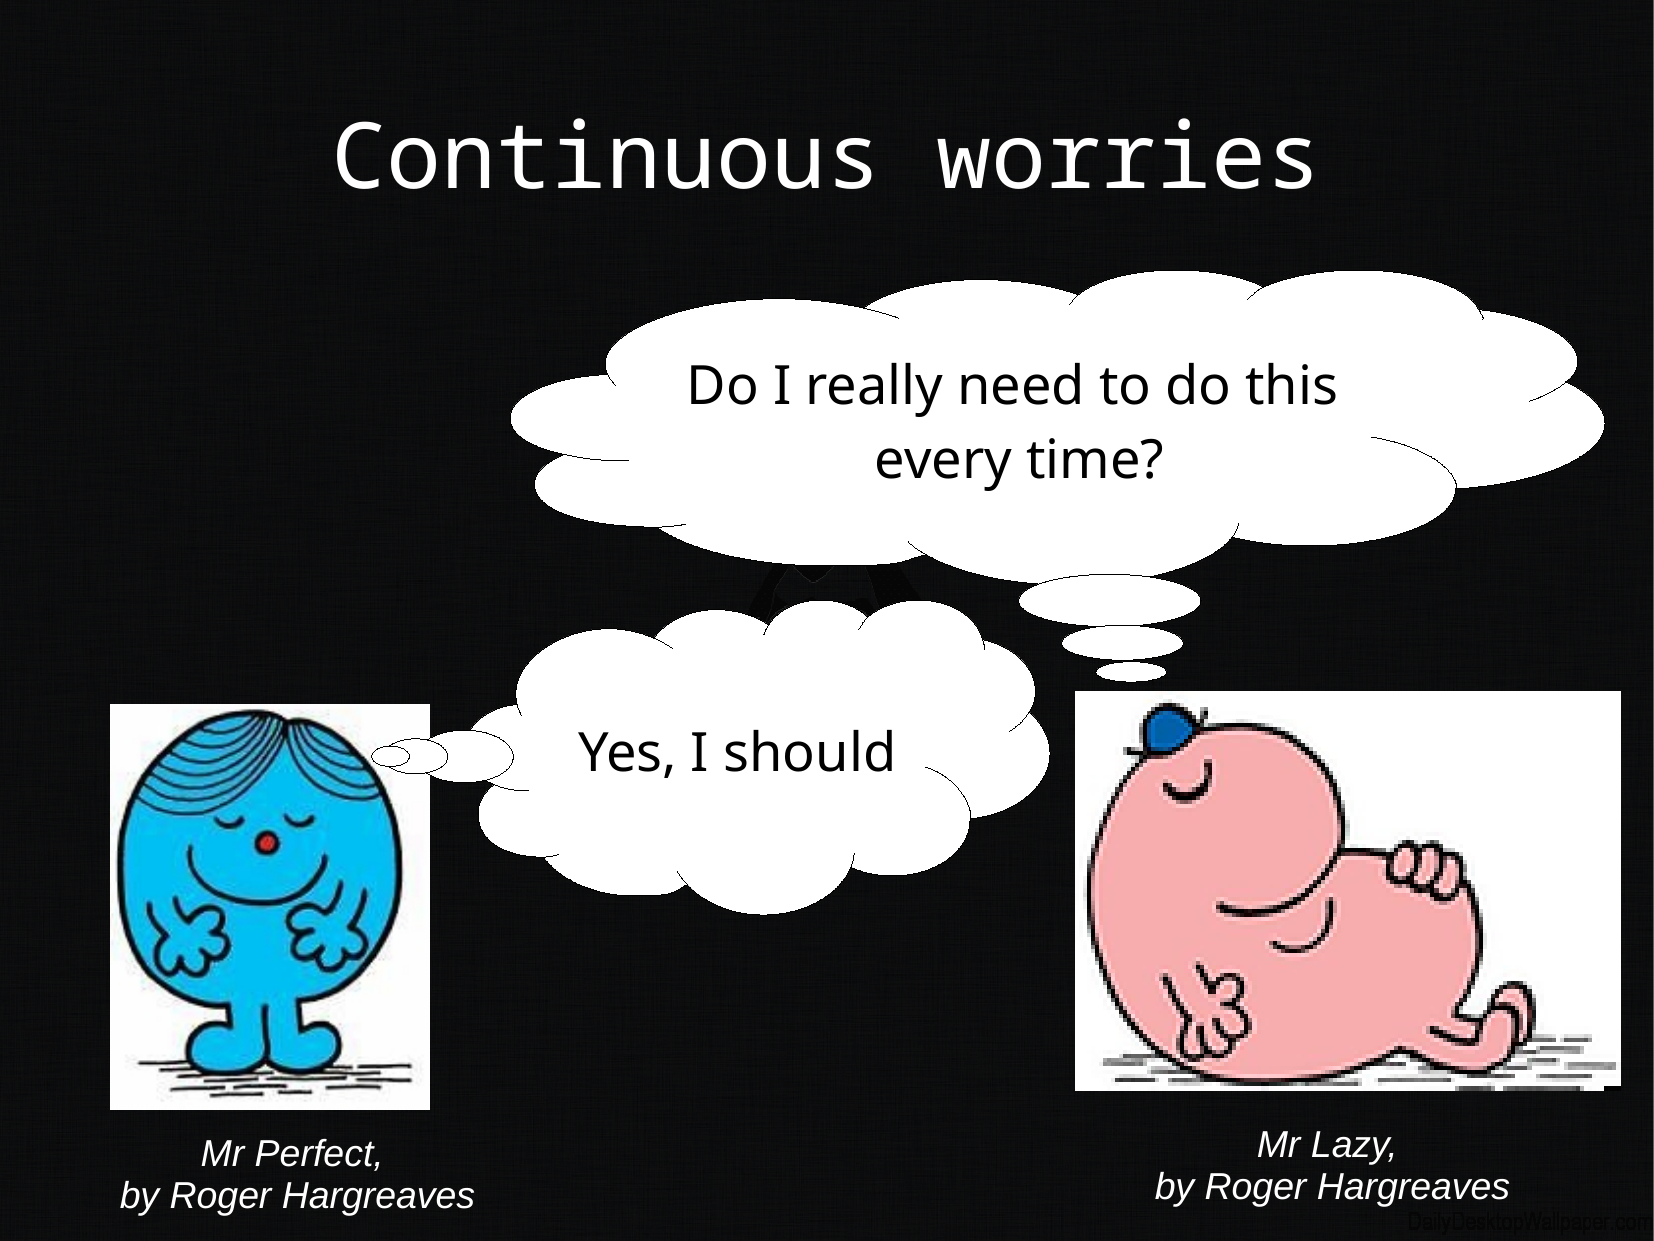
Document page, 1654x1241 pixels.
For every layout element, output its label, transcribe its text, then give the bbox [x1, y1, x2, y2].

text_box Do I really need to do this every time? [510, 270, 1606, 683]
picture [0, 0, 1654, 1241]
title Continuous worries [82, 49, 1571, 257]
text_box Mr Lazy, by Roger Hargreaves [1140, 1116, 1531, 1216]
text_box Mr Perfect, by Roger Hargreaves [105, 1125, 496, 1224]
text_box Yes, I should [371, 600, 1051, 916]
